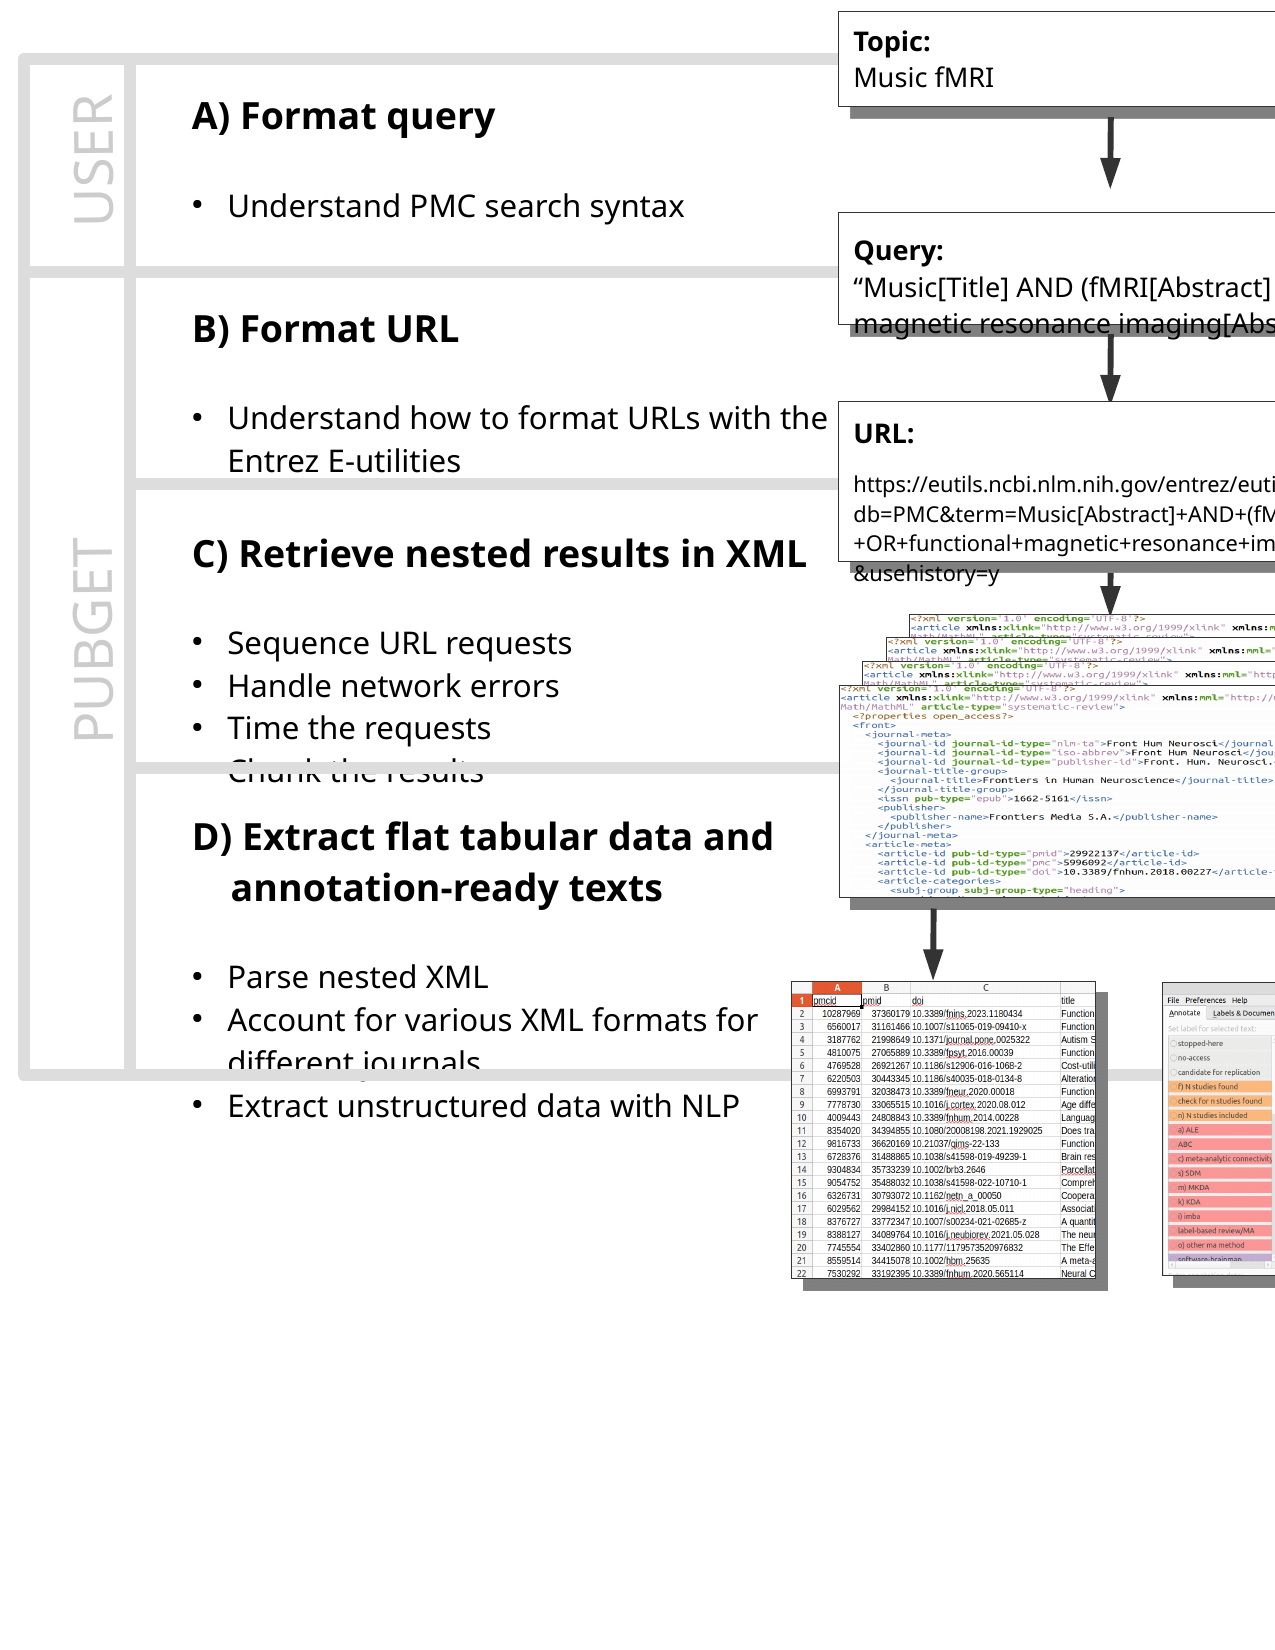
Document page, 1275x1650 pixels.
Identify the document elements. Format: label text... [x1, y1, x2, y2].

text_box [1108, 321, 1120, 325]
text_box A) Format query Understand PMC search syntax [177, 82, 863, 224]
text_box Query: “Music[Title] AND (fMRI[Abstract] OR functional magnetic resonance imaging[Abstract])” [838, 224, 1275, 321]
text_box URL: https://eutils.ncbi.nlm.nih.gov/entrez/eutils/esearch.fcgi?db=PMC&term=Music[Abstract]+AND+(fMRI[Abstract]+OR+functional+magnetic+resonance+imaging[Abstract])&usehistory=y [838, 407, 1275, 555]
text_box C) Retrieve nested results in XML Sequence URL requests Handle network errors Time the requests Chunk the results [177, 519, 863, 729]
text_box [876, 321, 889, 325]
text_box PUBGET [45, 513, 120, 769]
text_box [1086, 321, 1097, 325]
text_box [838, 555, 1275, 562]
picture [1162, 982, 1275, 1276]
picture [791, 981, 1096, 1279]
text_box B) Format URL Understand how to format URLs with the Entrez E-utilities [177, 295, 863, 442]
text_box D) Extract flat tabular data and annotation-ready texts Parse nested XML Account for various XML formats for different journals Extract unstructured data with NLP [177, 803, 804, 1050]
text_box [1148, 321, 1161, 325]
picture [839, 614, 1275, 898]
text_box [838, 212, 1275, 224]
text_box [838, 401, 1275, 407]
text_box [1048, 321, 1061, 325]
text_box [963, 321, 981, 325]
text_box [838, 321, 855, 325]
text_box USER [46, 65, 119, 243]
text_box Topic: Music fMRI [838, 11, 1275, 107]
text_box [1008, 321, 1020, 325]
